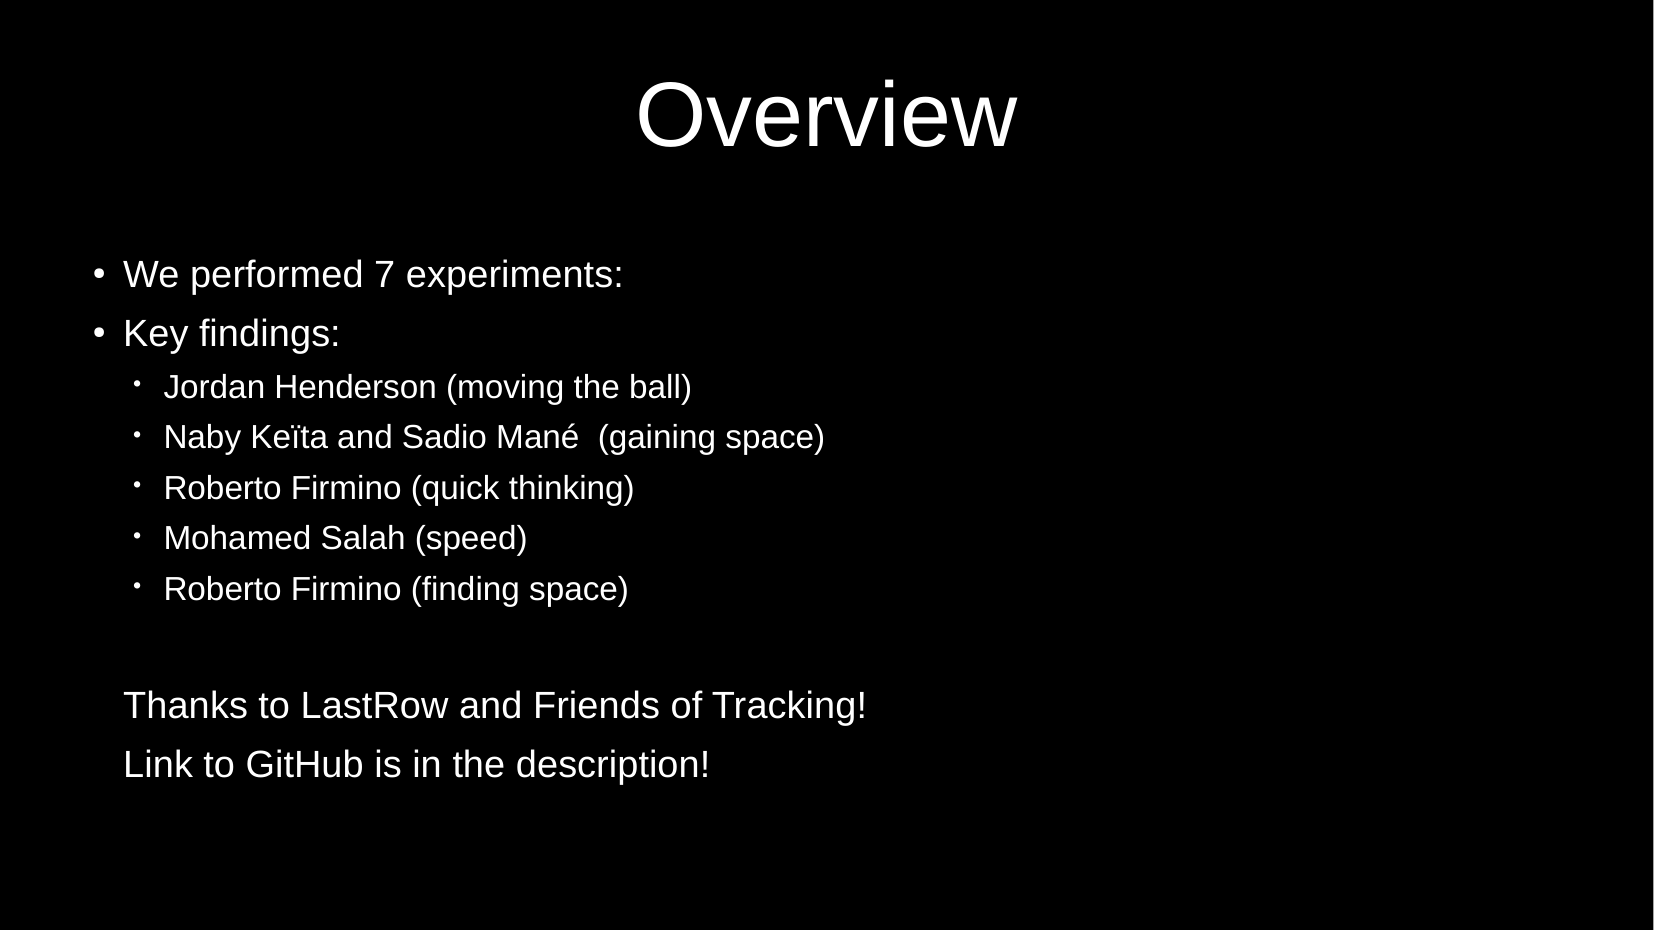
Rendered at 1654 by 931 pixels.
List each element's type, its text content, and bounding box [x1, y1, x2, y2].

list We performed 7 experiments: Key findings: Jordan Henderson (moving the ball) Naby Keïta and Sadio Mané (gaining space) Roberto Firmino (quick thinking) Mohamed Salah (speed) Roberto Firmino (finding space) Thanks to LastRow and Friends of Tracking! Link to GitHub is in the description! [82, 253, 1571, 793]
title Overview [82, 37, 1571, 193]
